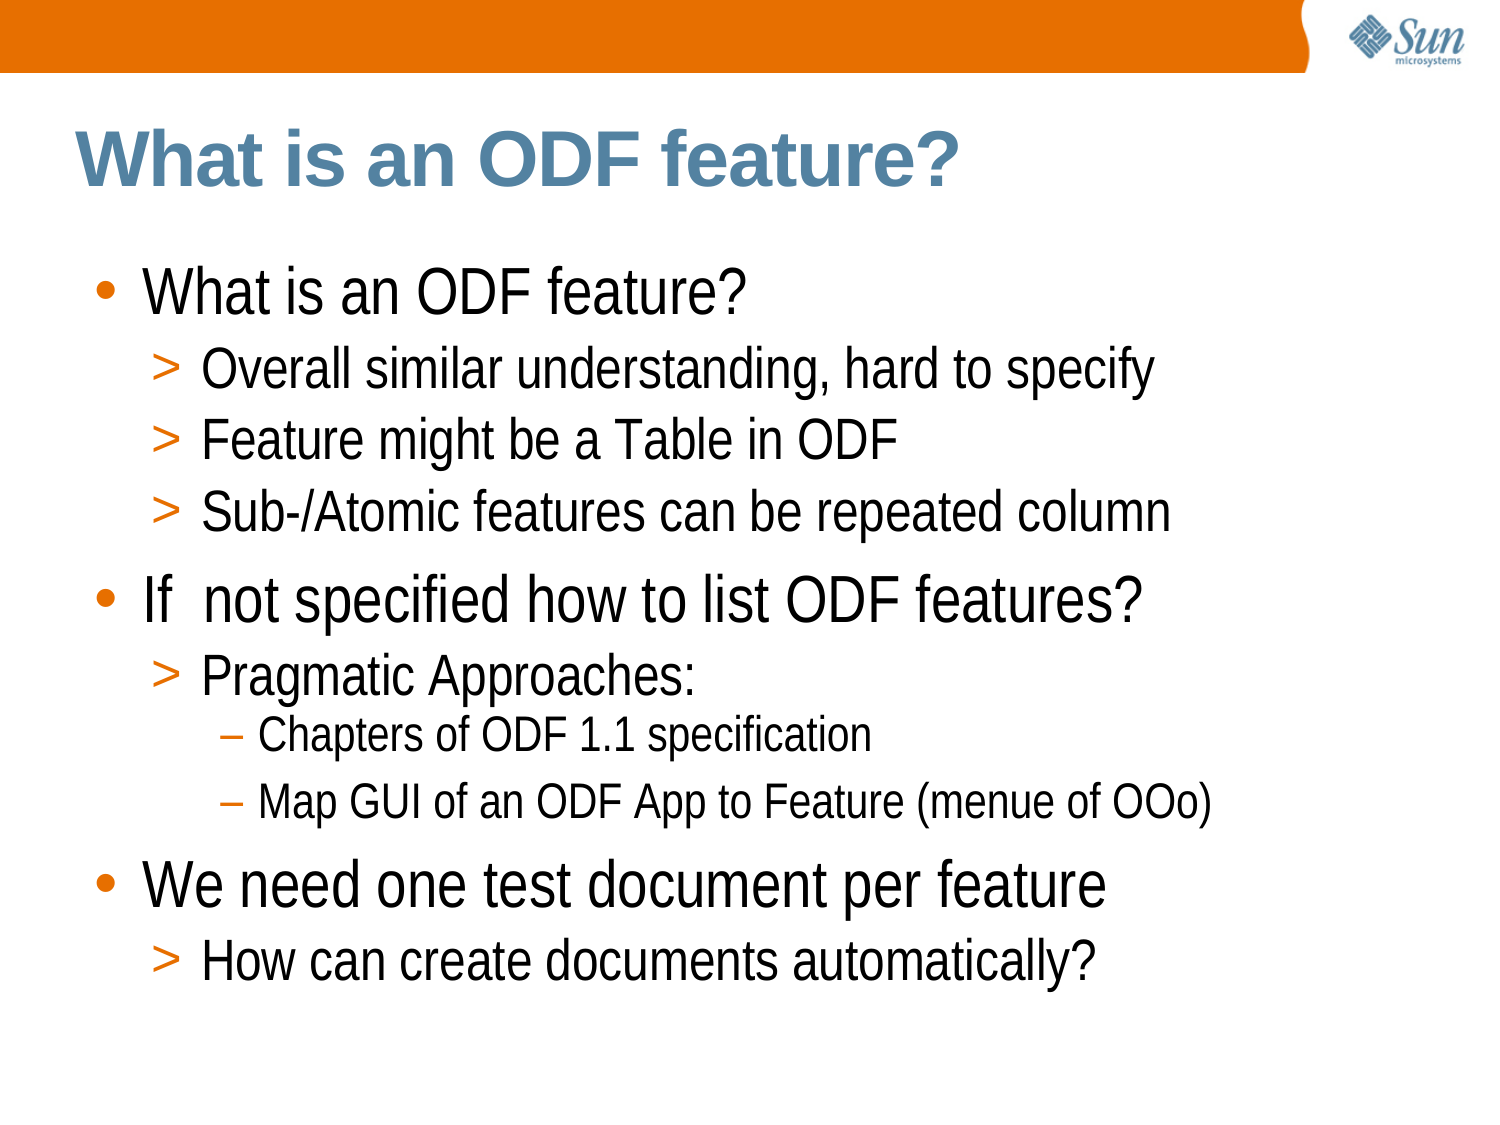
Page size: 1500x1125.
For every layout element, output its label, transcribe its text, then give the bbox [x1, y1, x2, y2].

list What is an ODF feature? Overall similar understanding, hard to specify Feature might be a Table in ODF Sub-/Atomic features can be repeated column If not specified how to list ODF features? Pragmatic Approaches: Chapters of ODF 1.1 specification Map GUI of an ODF App to Feature (menue of OOo) We need one test document per feature How can create documents automatically? [75, 262, 1412, 1051]
title What is an ODF feature? [75, 123, 1437, 227]
picture [0, 0, 1500, 73]
